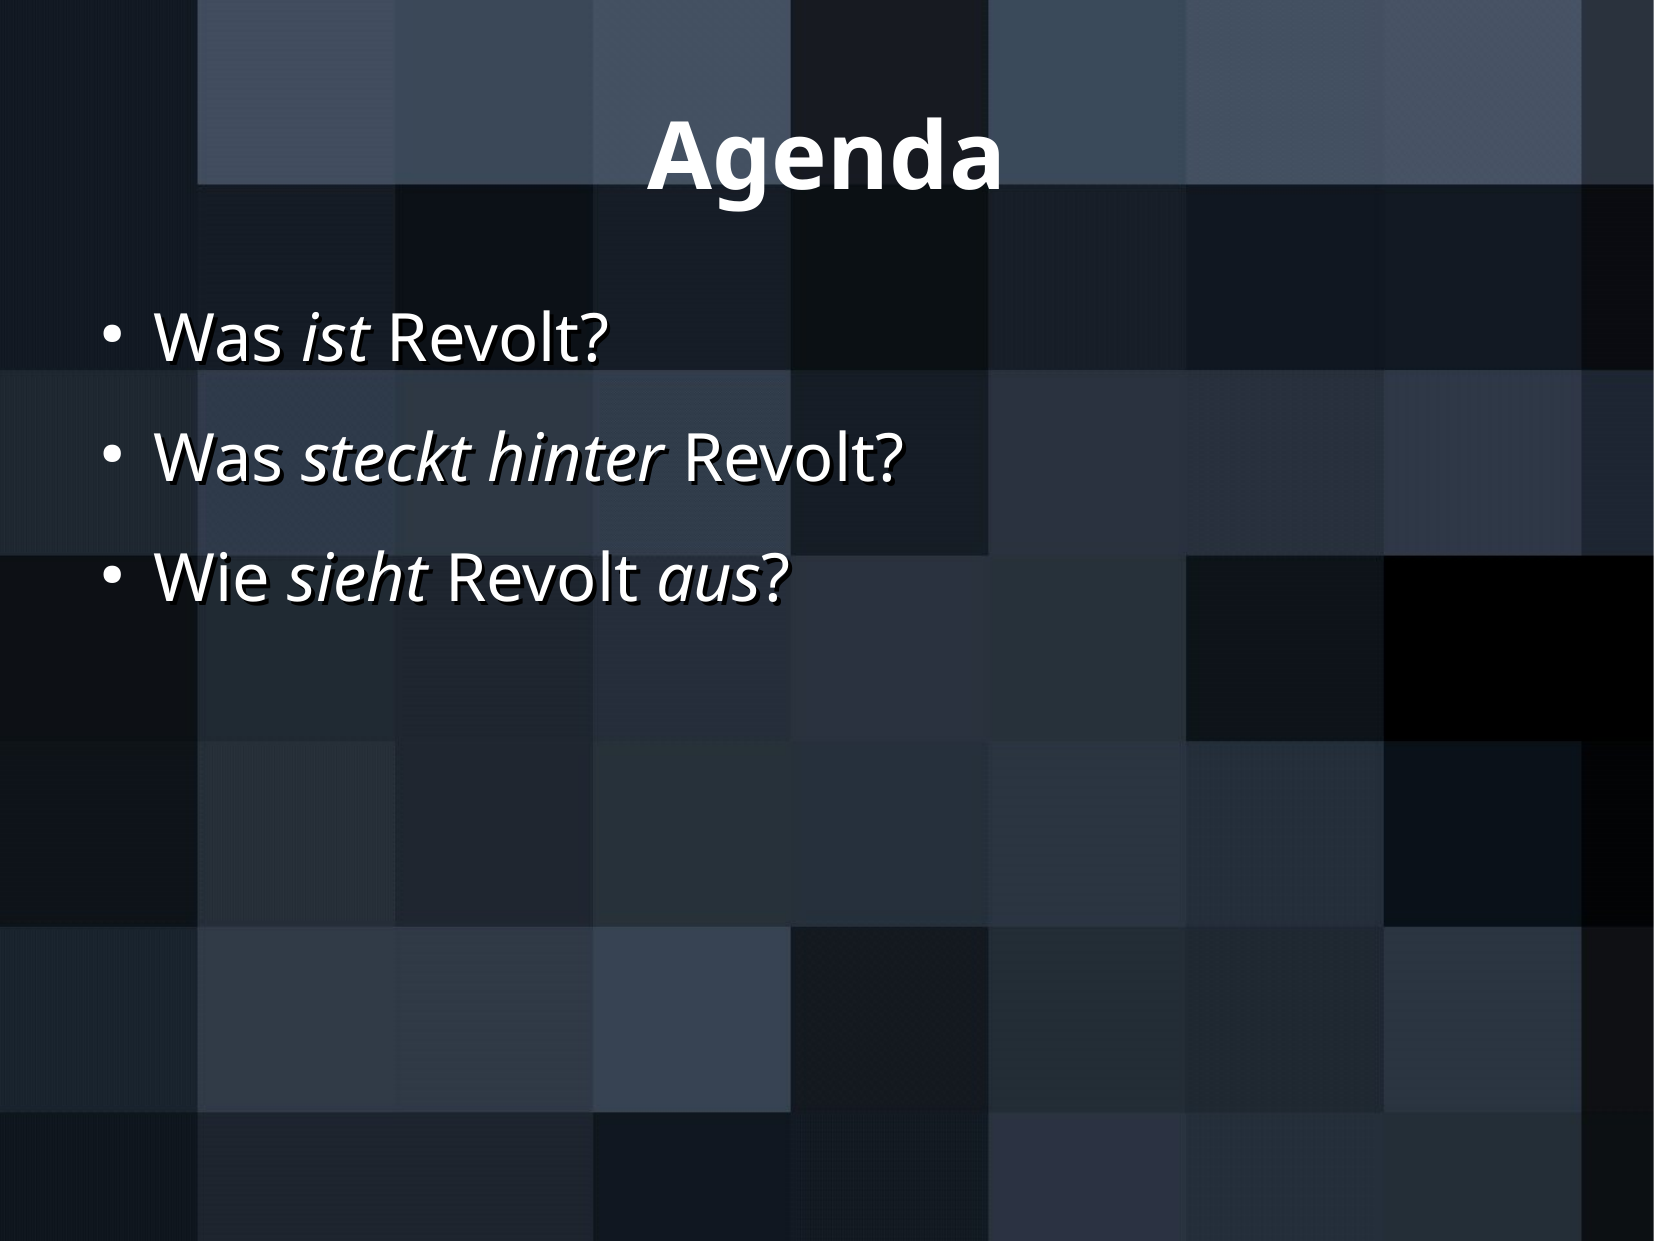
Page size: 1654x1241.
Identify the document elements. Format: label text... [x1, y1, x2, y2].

title Agenda [82, 49, 1571, 257]
list Was ist Revolt? Was steckt hinter Revolt? Wie sieht Revolt aus? [82, 290, 1571, 1010]
picture [0, 0, 1654, 1241]
